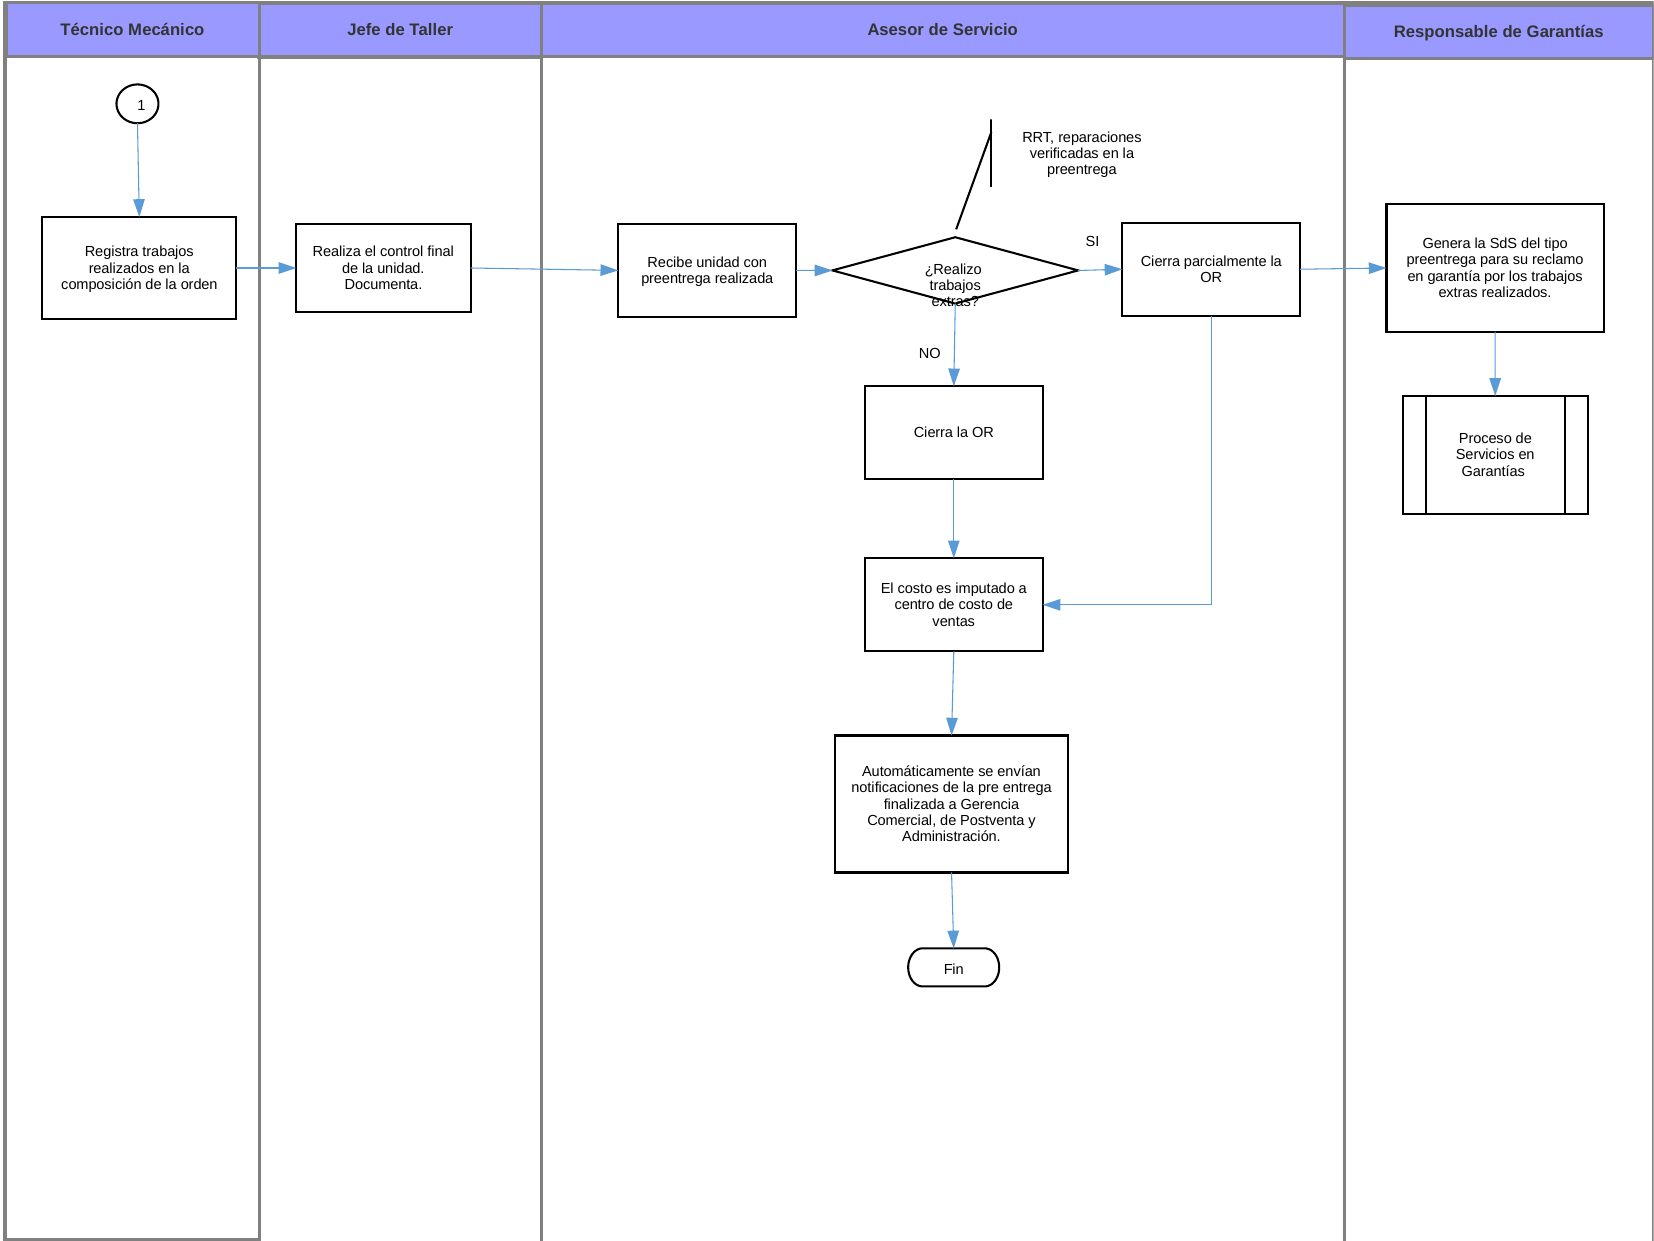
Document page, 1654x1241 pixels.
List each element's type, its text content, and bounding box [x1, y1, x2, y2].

text_box ¿Realizo trabajos extras? [833, 237, 1078, 304]
text_box SI [1068, 225, 1117, 257]
text_box Técnico Mecánico [5, 2, 260, 57]
text_box Proceso de Servicios en Garantías [1403, 396, 1588, 514]
text_box 1 [116, 84, 159, 124]
text_box Genera la SdS del tipo preentrega para su reclamo en garantía por los trabajos extras realizados. [1386, 204, 1604, 332]
text_box Responsable de Garantías [1344, 5, 1654, 59]
text_box Asesor de Servicio [542, 3, 1345, 57]
text_box Realiza el control final de la unidad. Documenta. [296, 223, 471, 313]
text_box Recibe unidad con preentrega realizada [618, 223, 797, 318]
text_box RRT, reparaciones verificadas en la preentrega [1004, 119, 1160, 187]
text_box Cierra la OR [864, 386, 1043, 480]
text_box Registra trabajos realizados en la composición de la orden [42, 216, 237, 320]
text_box NO [903, 337, 957, 380]
text_box Cierra parcialmente la OR [1122, 222, 1301, 316]
text_box Jefe de Taller [260, 2, 542, 57]
text_box Automáticamente se envían notificaciones de la pre entrega finalizada a Gerencia Comercial, de Postventa y Administración. [835, 735, 1068, 873]
text_box Fin [908, 948, 1000, 987]
text_box El costo es imputado a centro de costo de ventas [864, 558, 1043, 652]
